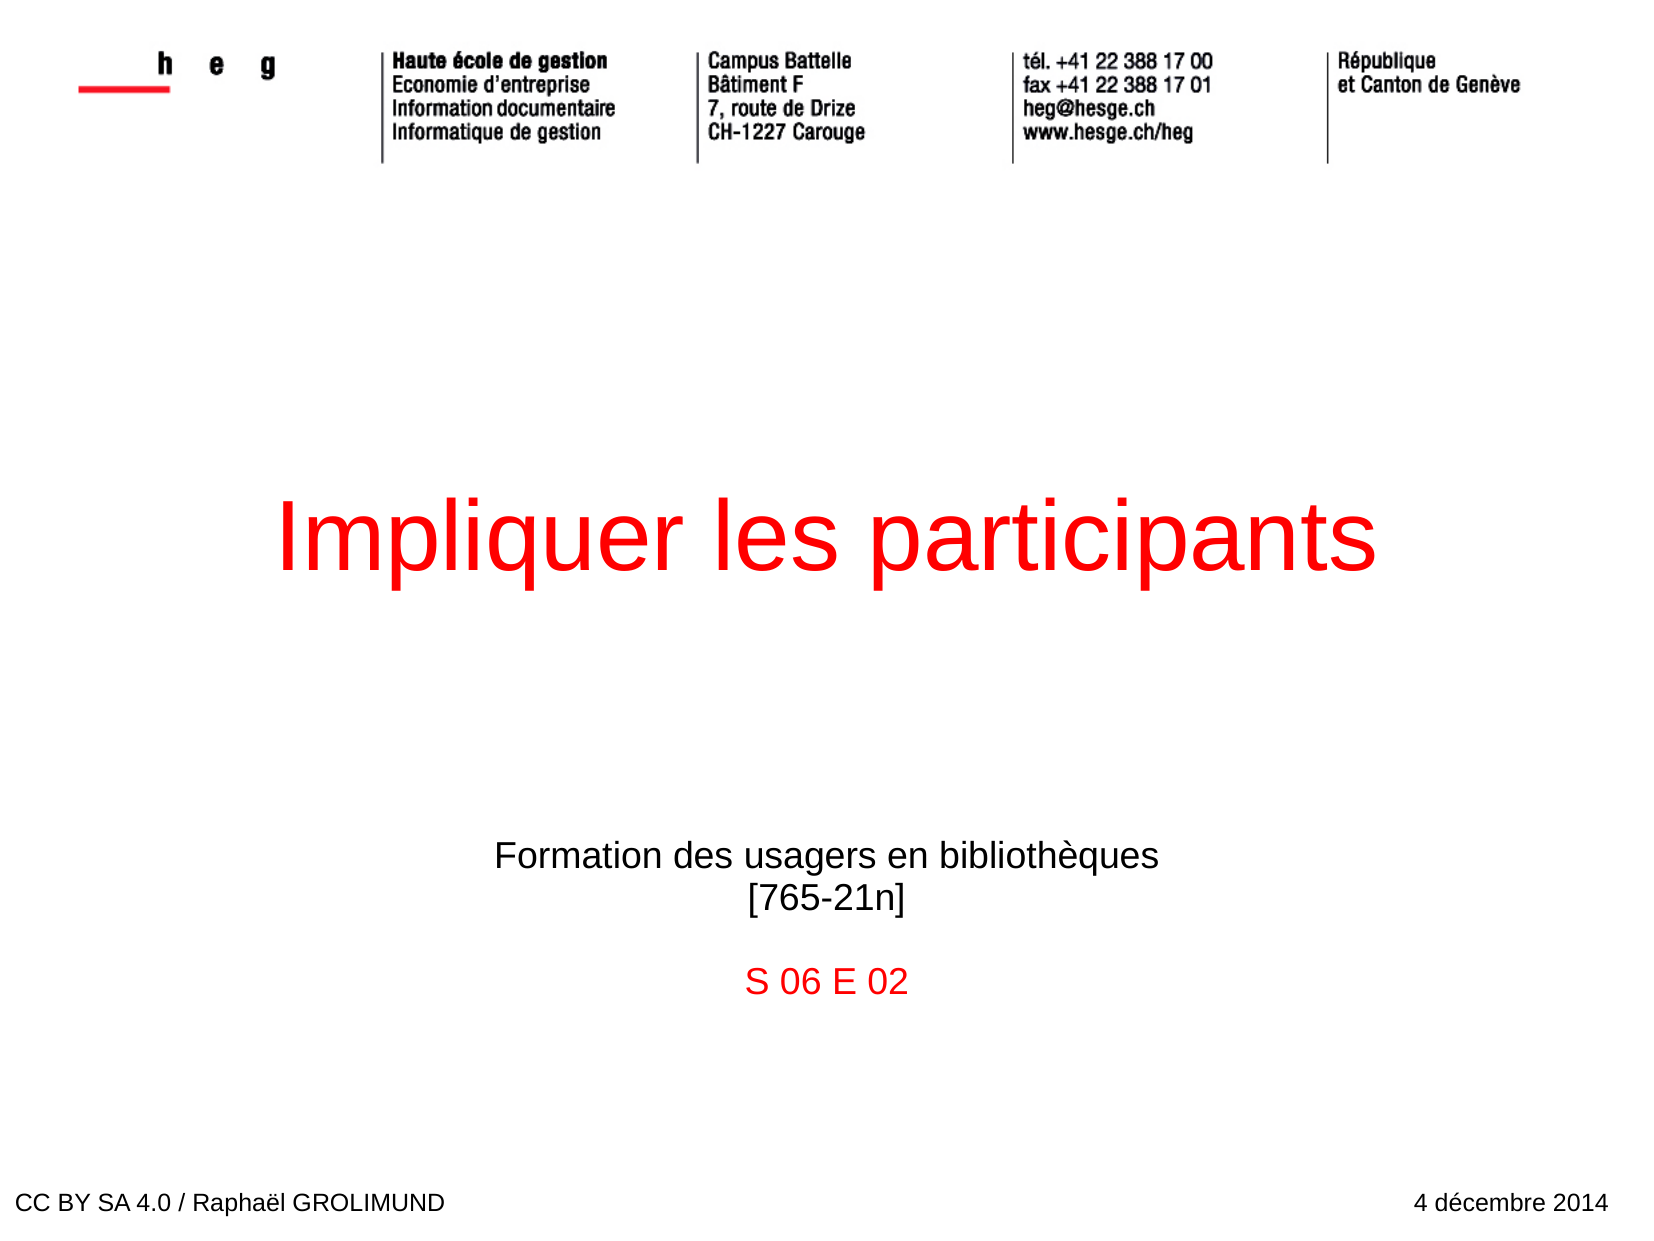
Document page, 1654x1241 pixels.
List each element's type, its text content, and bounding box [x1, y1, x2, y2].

picture [0, 0, 1654, 208]
text_box Impliquer les participants [147, 472, 1506, 599]
text_box Formation des usagers en bibliothèques [765-21n] S 06 E 02 [354, 826, 1300, 1010]
text_box CC BY SA 4.0 / Raphaël GROLIMUND 4 décembre 2014 [0, 1181, 1654, 1224]
